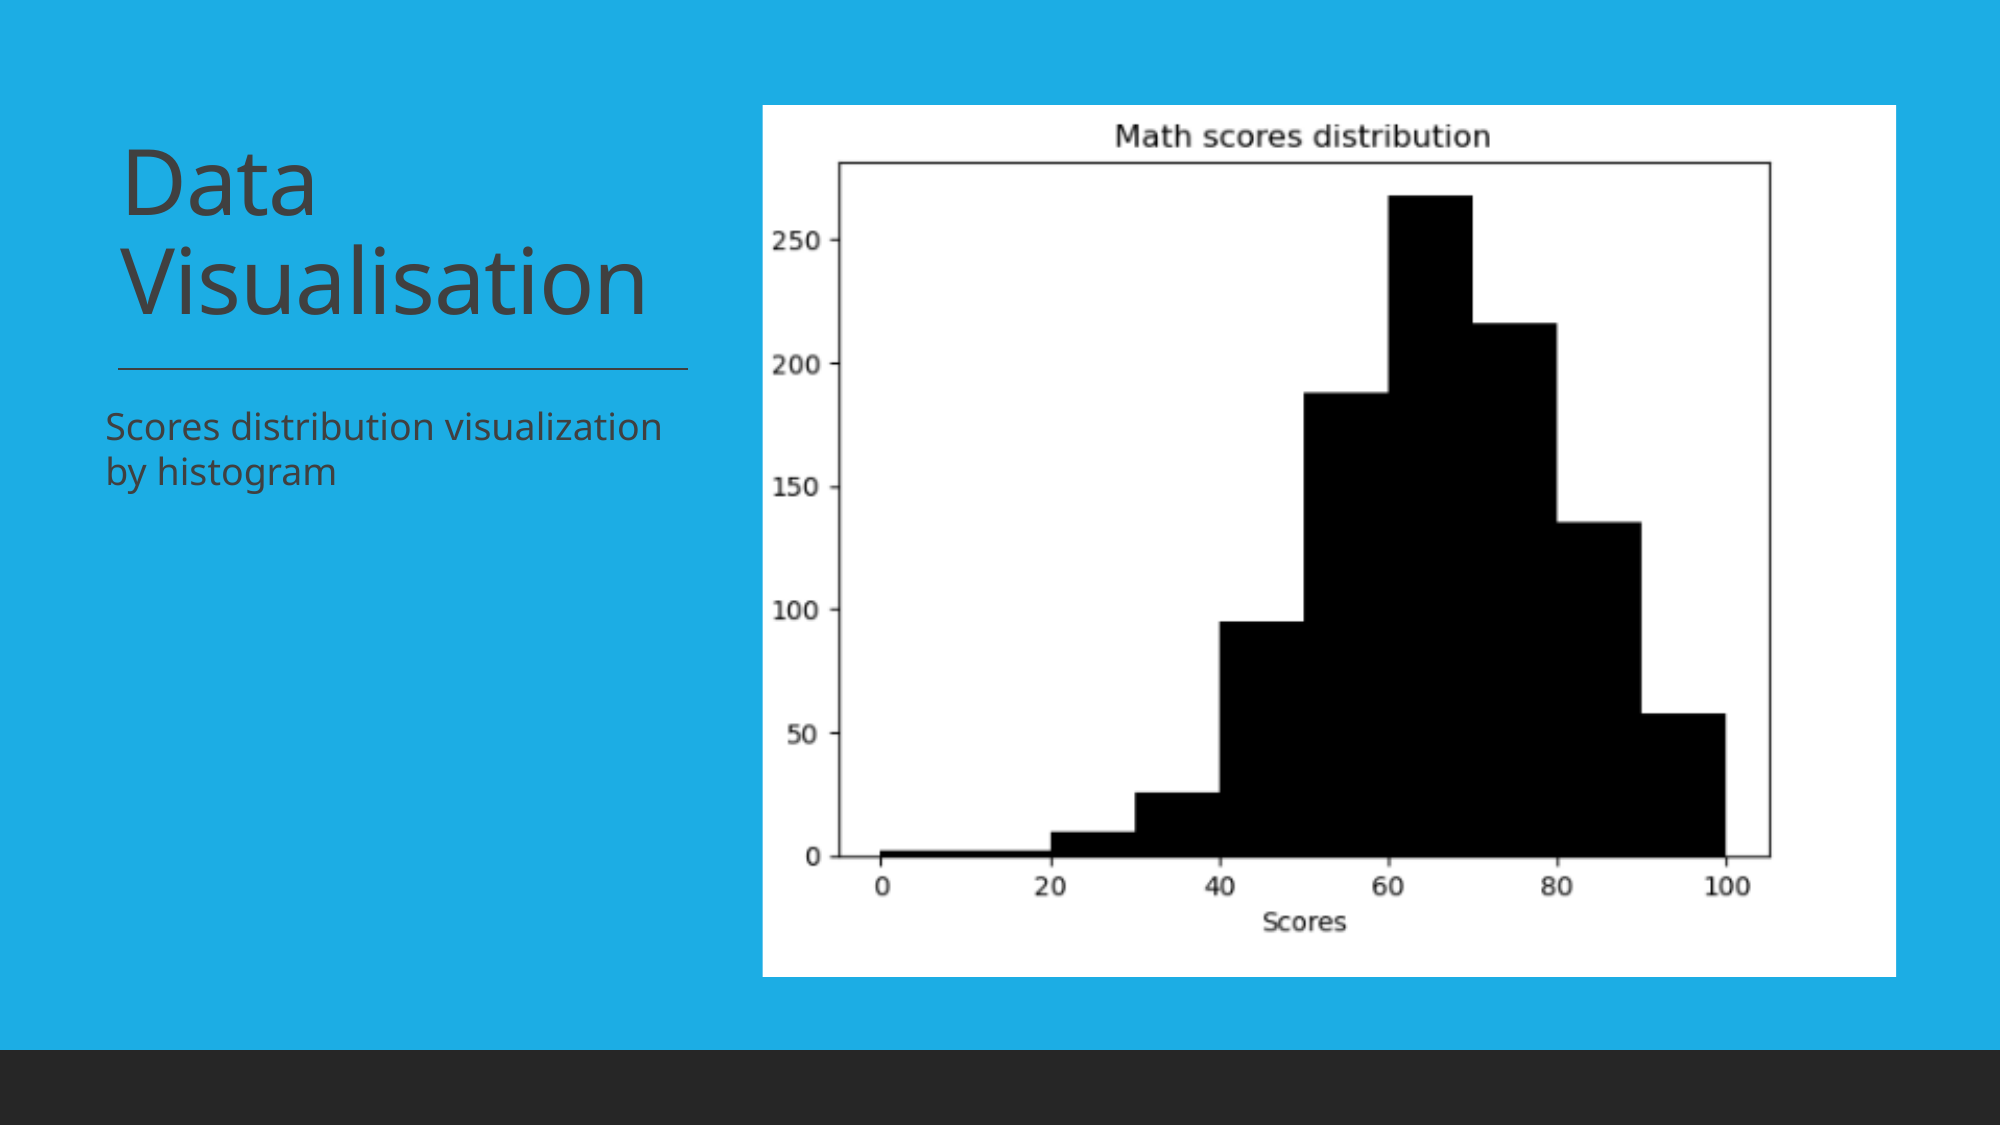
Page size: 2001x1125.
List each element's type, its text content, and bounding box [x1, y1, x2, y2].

title Data Visualisation [105, 104, 711, 343]
text_box [0, 0, 2000, 1125]
text_box Scores distribution visualization by histogram [105, 394, 711, 963]
picture [762, 104, 1897, 977]
